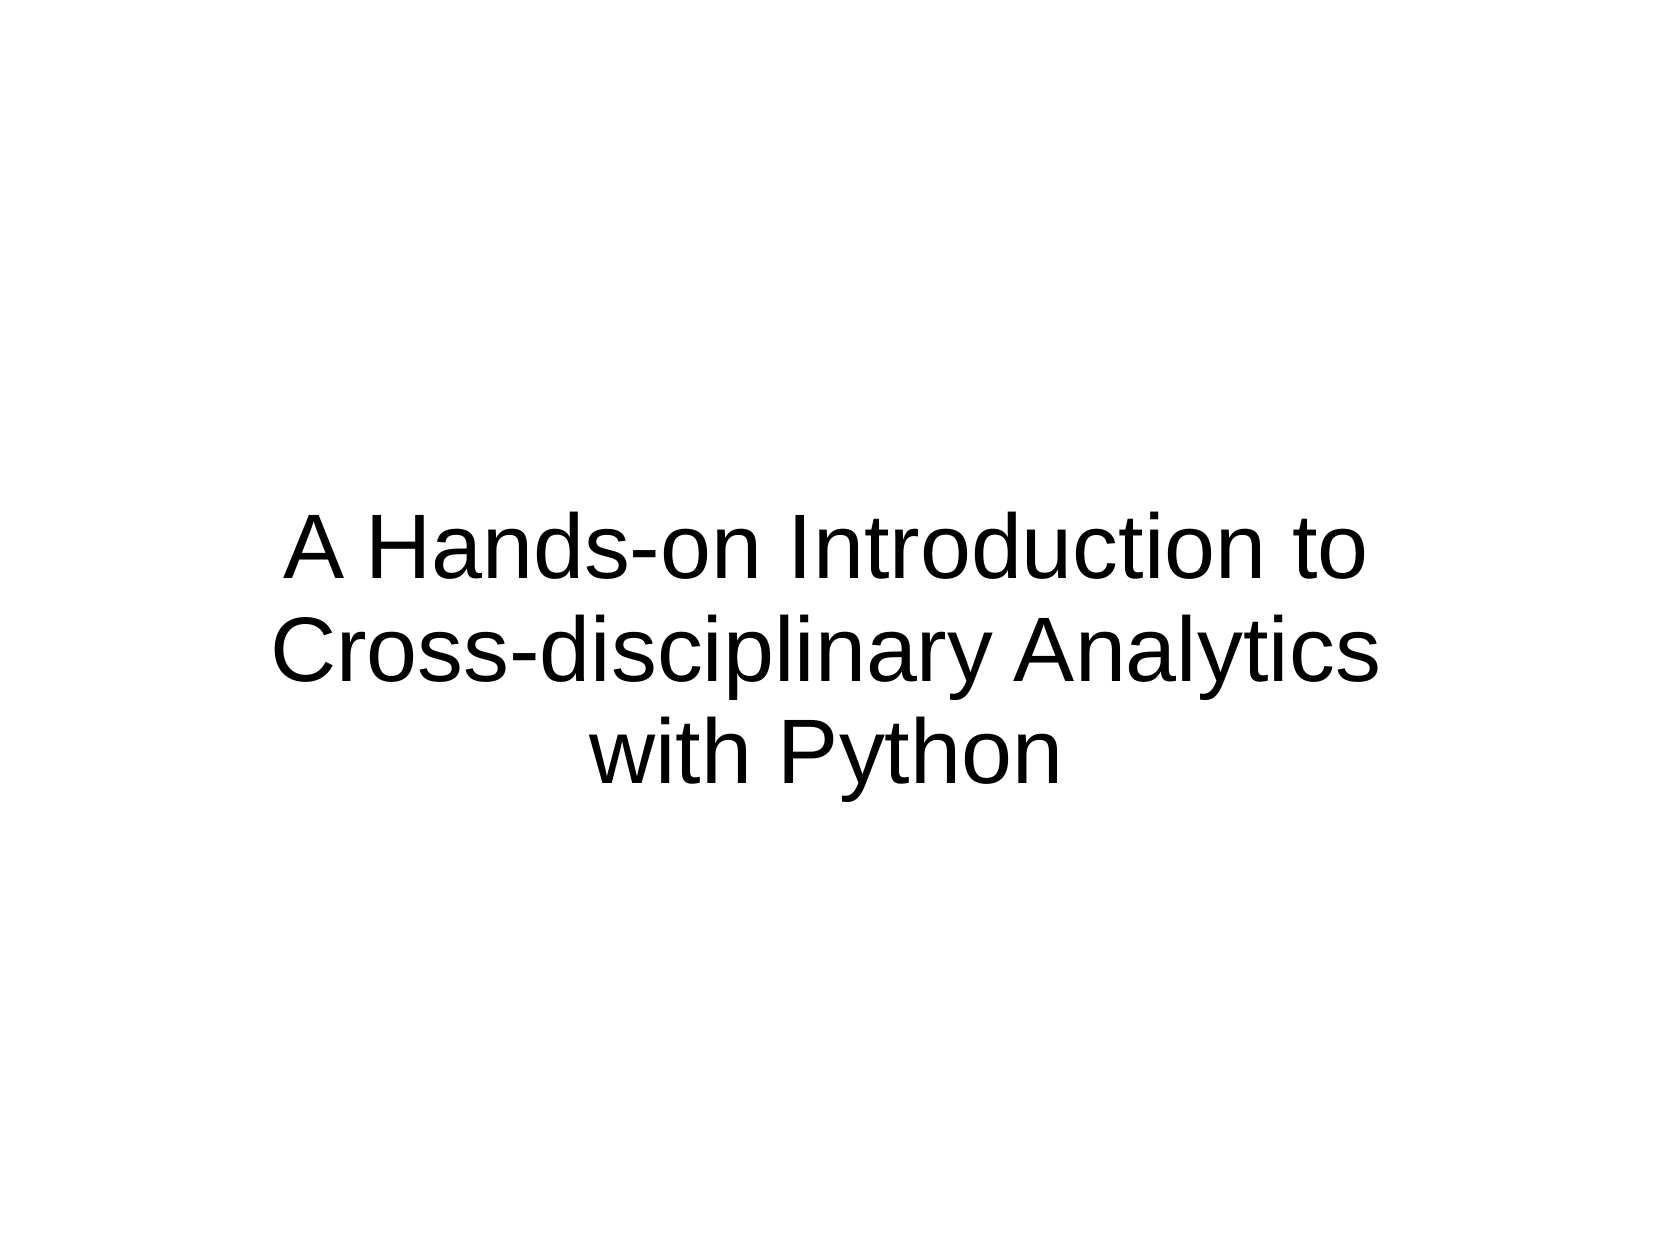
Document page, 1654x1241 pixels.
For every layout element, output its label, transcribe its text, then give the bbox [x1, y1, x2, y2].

subtitle A Hands-on Introduction to Cross-disciplinary Analytics with Python [82, 290, 1538, 1010]
